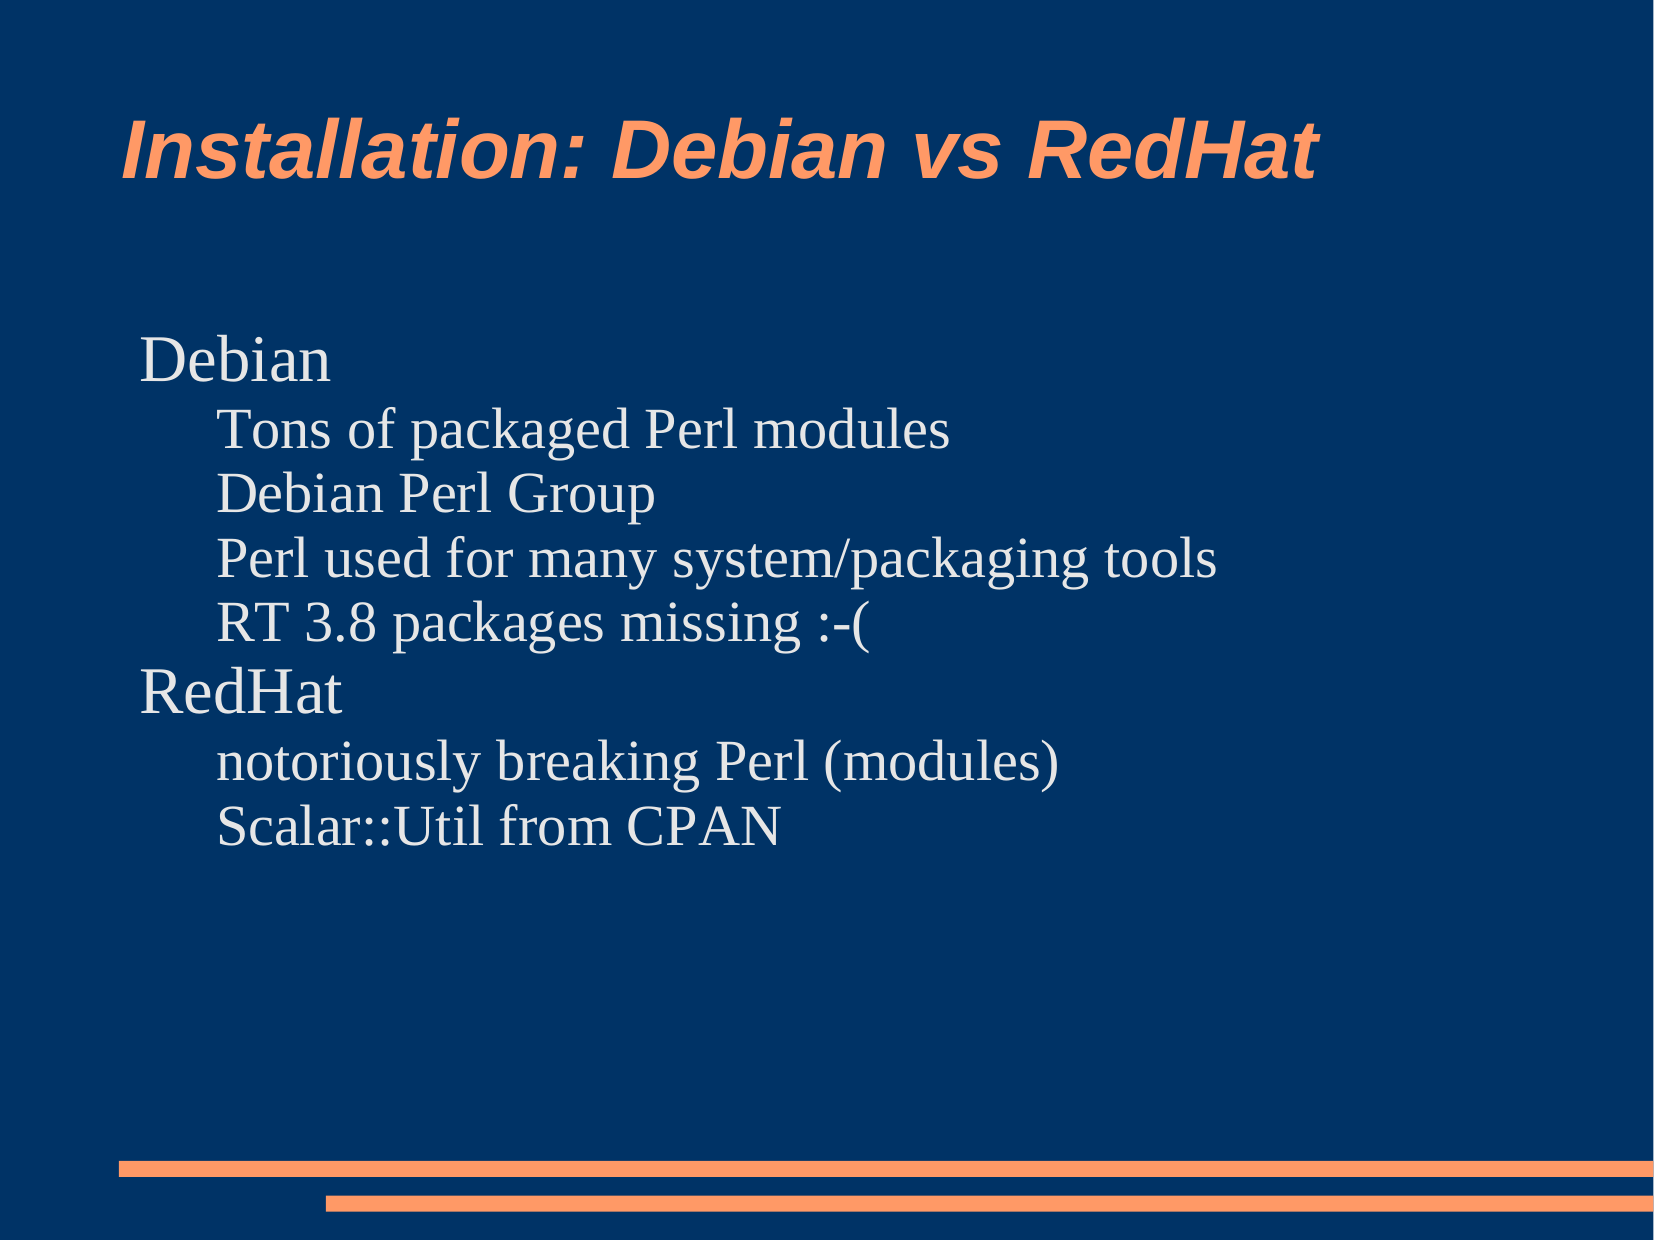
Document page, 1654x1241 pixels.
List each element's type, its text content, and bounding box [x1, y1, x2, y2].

title Installation: Debian vs RedHat [121, 53, 1534, 247]
list Debian Tons of packaged Perl modules Debian Perl Group Perl used for many system/packaging tools RT 3.8 packages missing :-( RedHat notoriously breaking Perl (modules) Scalar::Util from CPAN [121, 322, 1561, 1118]
